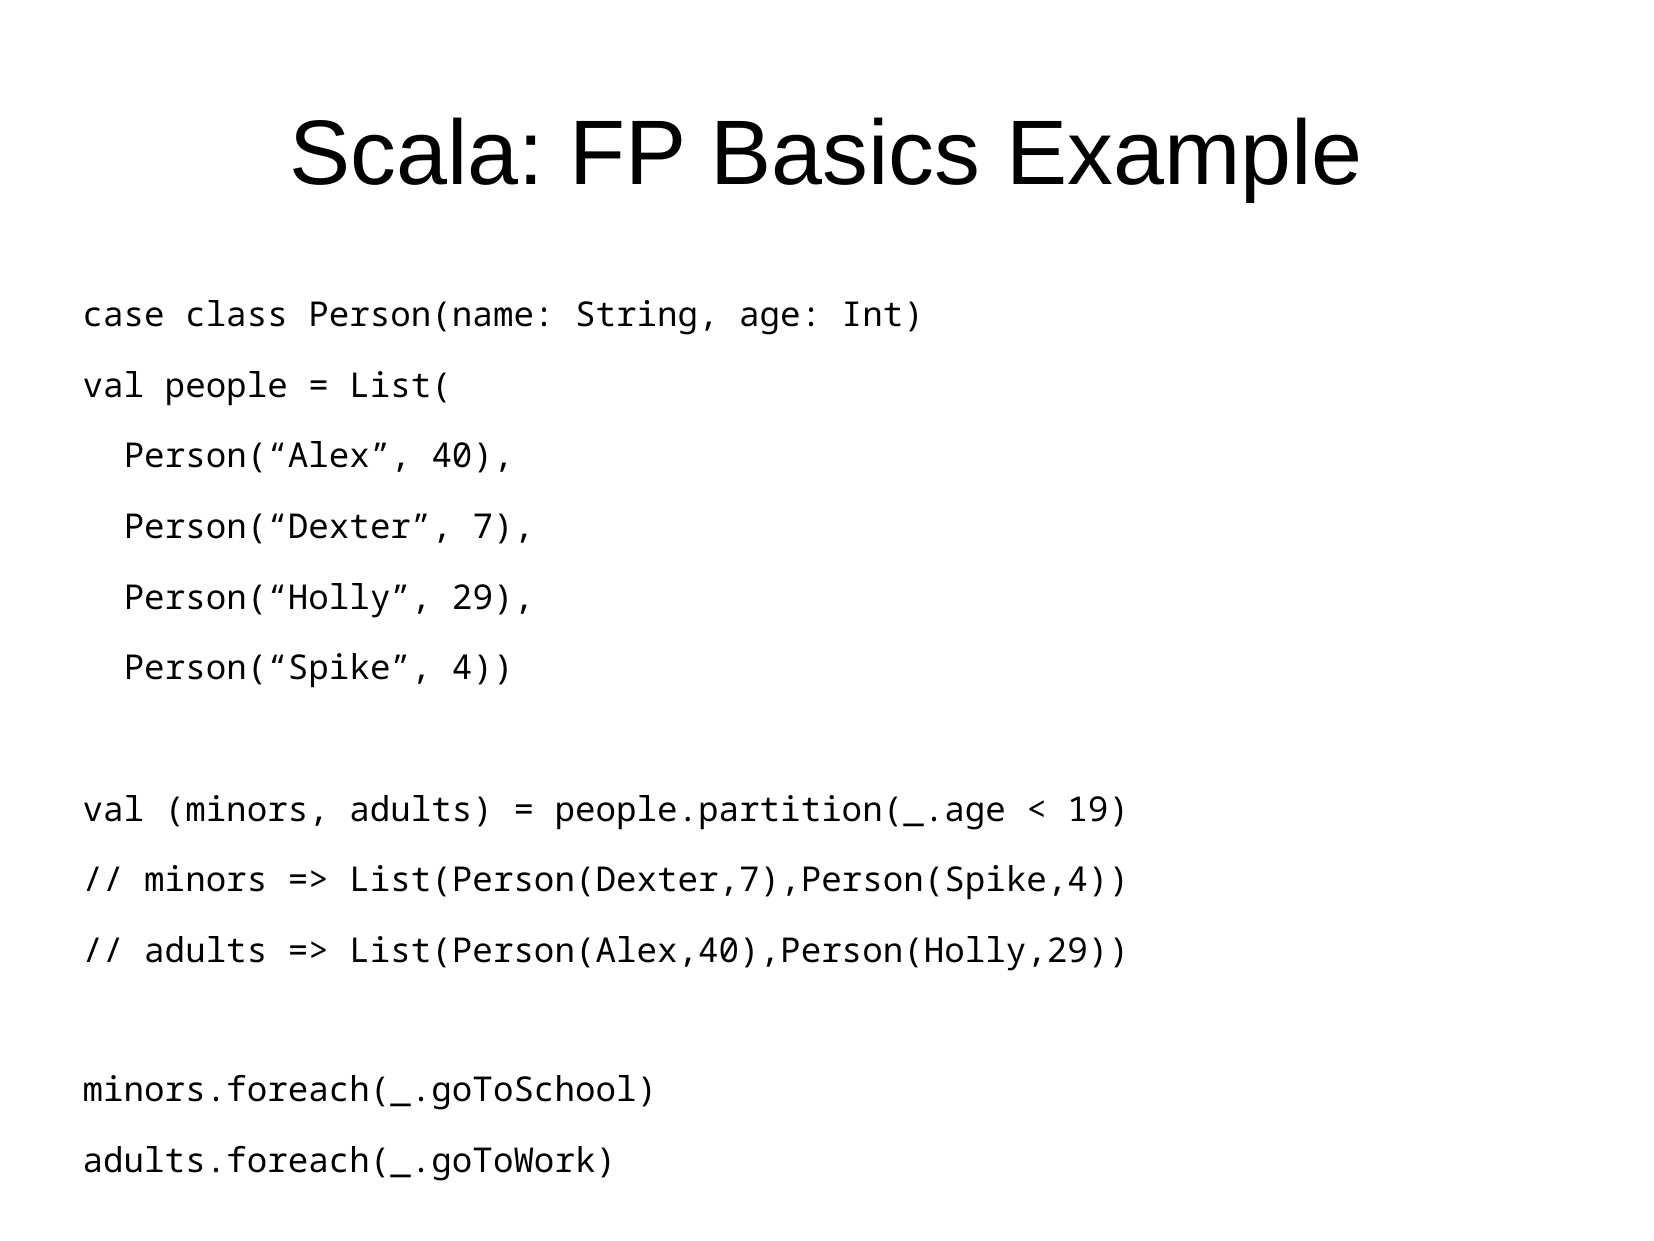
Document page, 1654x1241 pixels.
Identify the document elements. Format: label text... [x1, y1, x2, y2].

title Scala: FP Basics Example [82, 49, 1571, 257]
list case class Person(name: String, age: Int) val people = List( Person(“Alex”, 40), Person(“Dexter”, 7), Person(“Holly”, 29), Person(“Spike”, 4)) val (minors, adults) = people.partition(_.age < 19) // minors => List(Person(Dexter,7),Person(Spike,4)) // adults => List(Person(Alex,40),Person(Holly,29)) minors.foreach(_.goToSchool) adults.foreach(_.goToWork) [82, 290, 1571, 1186]
